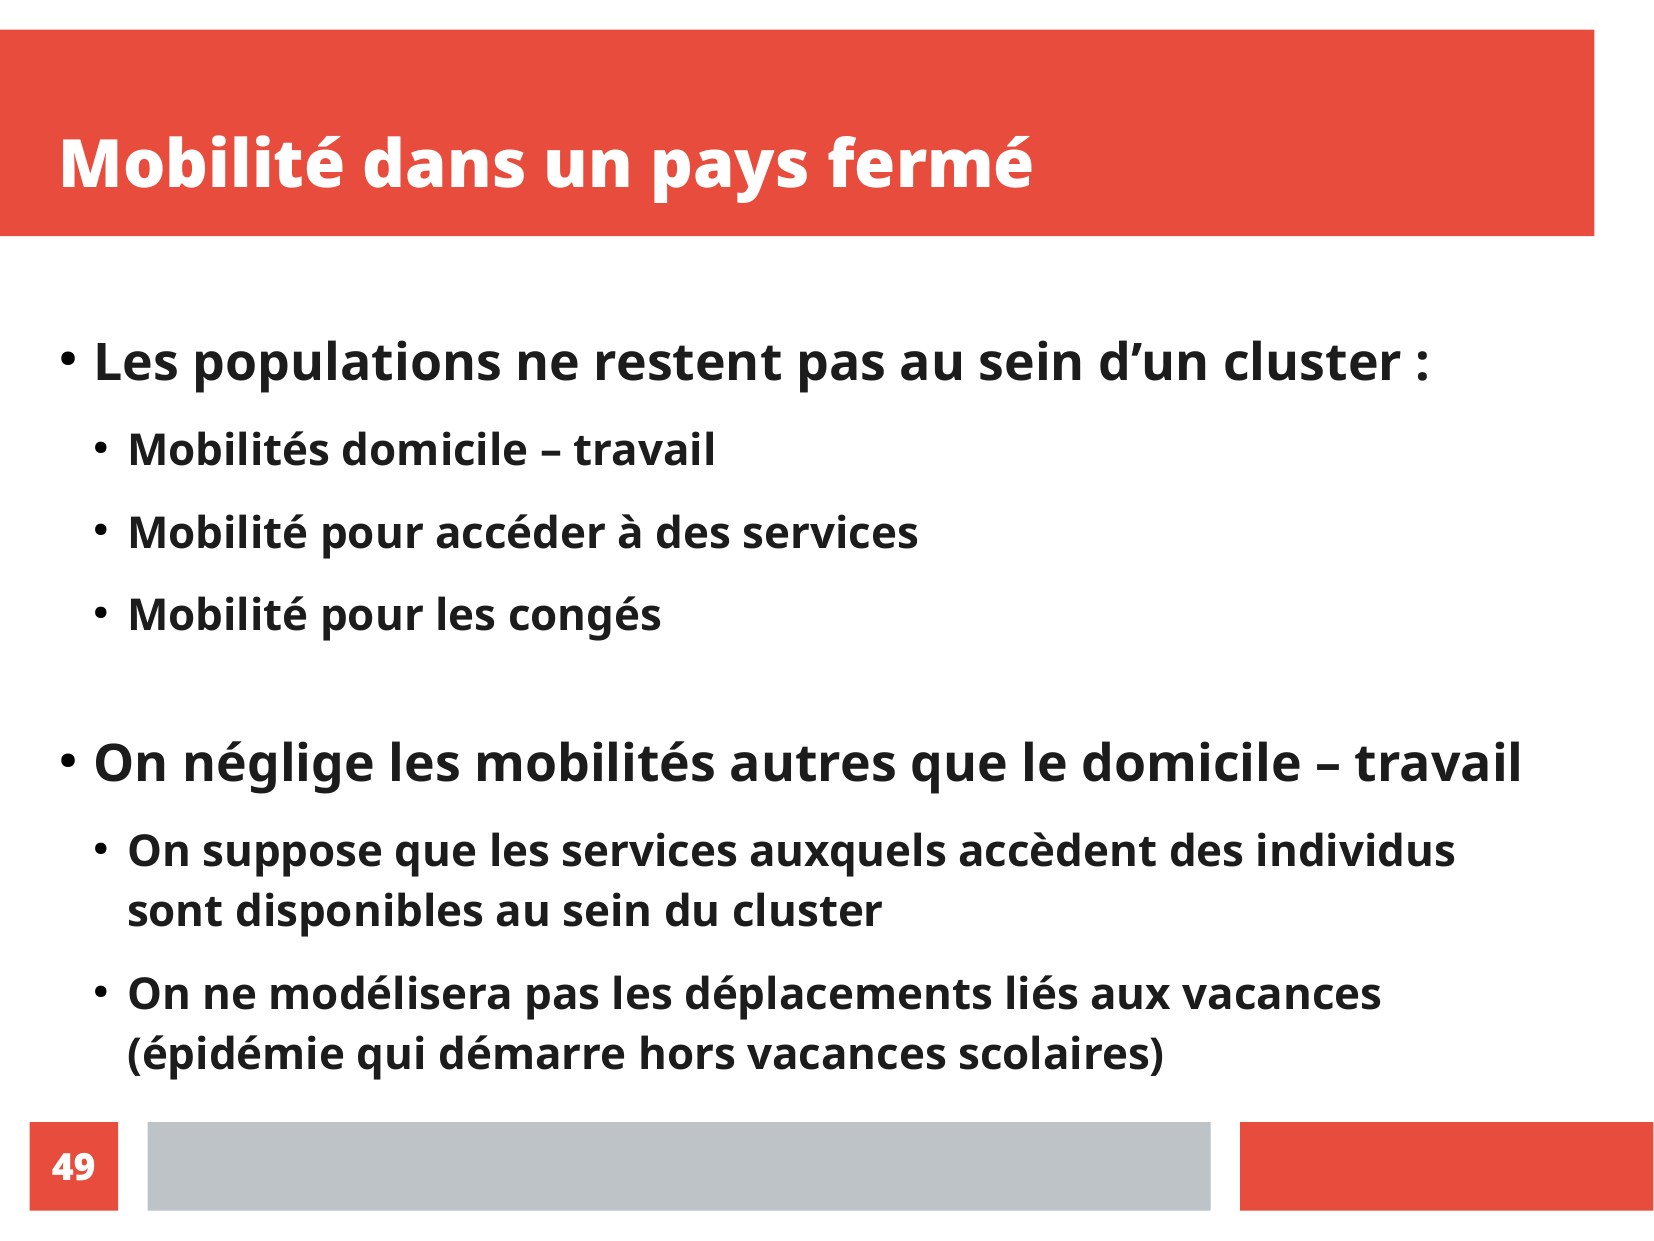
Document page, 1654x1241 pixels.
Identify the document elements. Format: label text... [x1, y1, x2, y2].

list Les populations ne restent pas au sein d’un cluster : Mobilités domicile – travail Mobilité pour accéder à des services Mobilité pour les congés On néglige les mobilités autres que le domicile – travail On suppose que les services auxquels accèdent des individus sont disponibles au sein du cluster On ne modélisera pas les déplacements liés aux vacances (épidémie qui démarre hors vacances scolaires) [59, 324, 1565, 1093]
title Mobilité dans un pays fermé [59, 59, 1595, 207]
